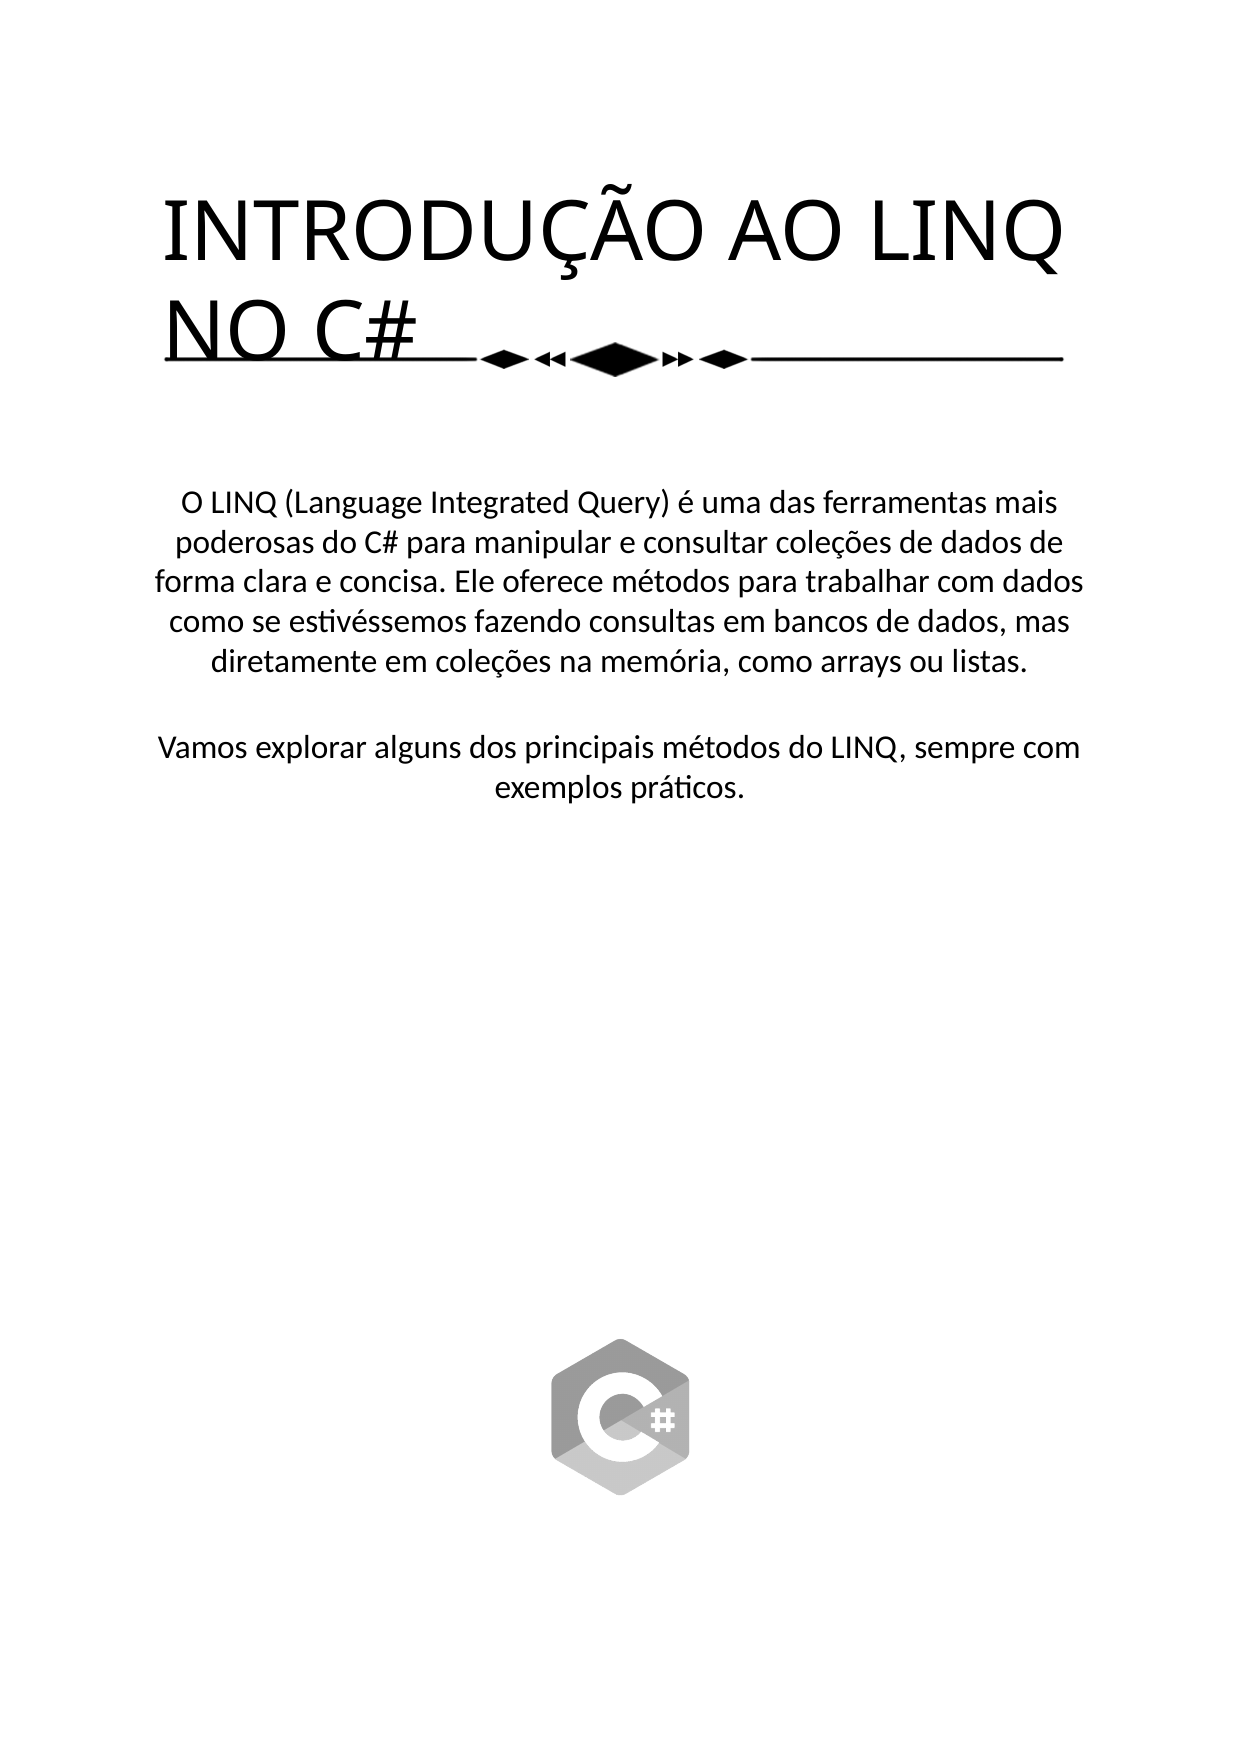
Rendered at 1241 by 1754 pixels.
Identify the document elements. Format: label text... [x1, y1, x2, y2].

picture [531, 1328, 709, 1506]
text_box O LINQ (Language Integrated Query) é uma das ferramentas mais poderosas do C# para manipular e consultar coleções de dados de forma clara e concisa. Ele oferece métodos para trabalhar com dados como se estivéssemos fazendo consultas em bancos de dados, mas diretamente em coleções na memória, como arrays ou listas. Vamos explorar alguns dos principais métodos do LINQ, sempre com exemplos práticos. [118, 472, 1122, 1182]
picture [140, 88, 1101, 629]
